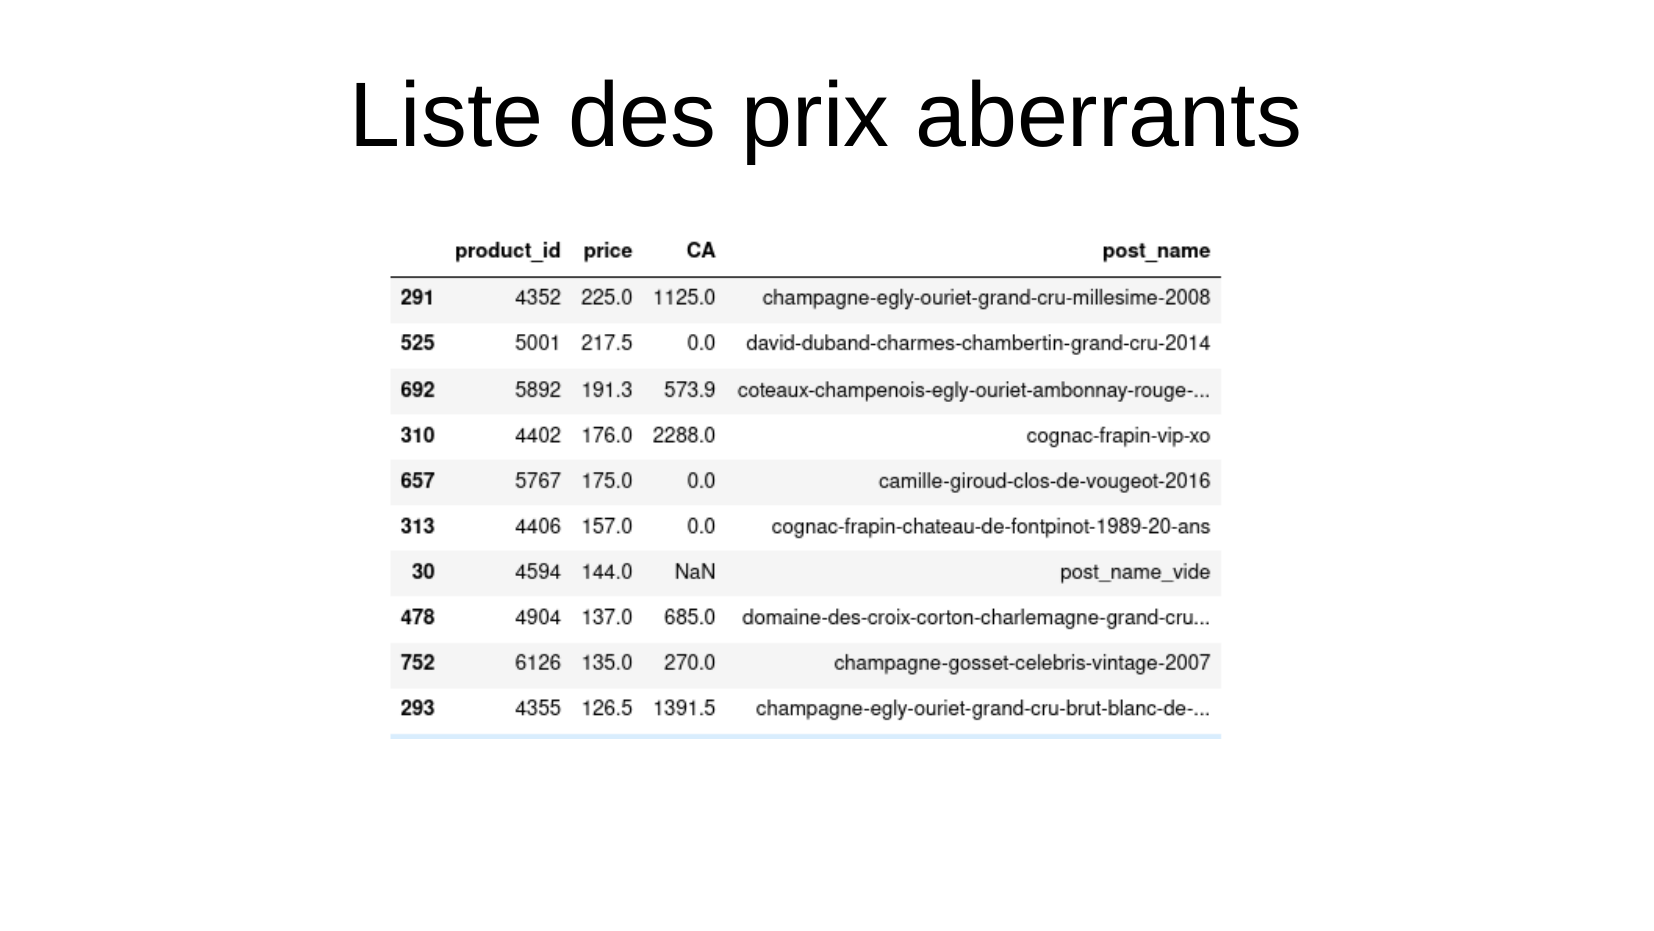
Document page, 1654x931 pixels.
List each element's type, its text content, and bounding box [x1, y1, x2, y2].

picture [383, 228, 1237, 739]
title Liste des prix aberrants [82, 37, 1571, 193]
